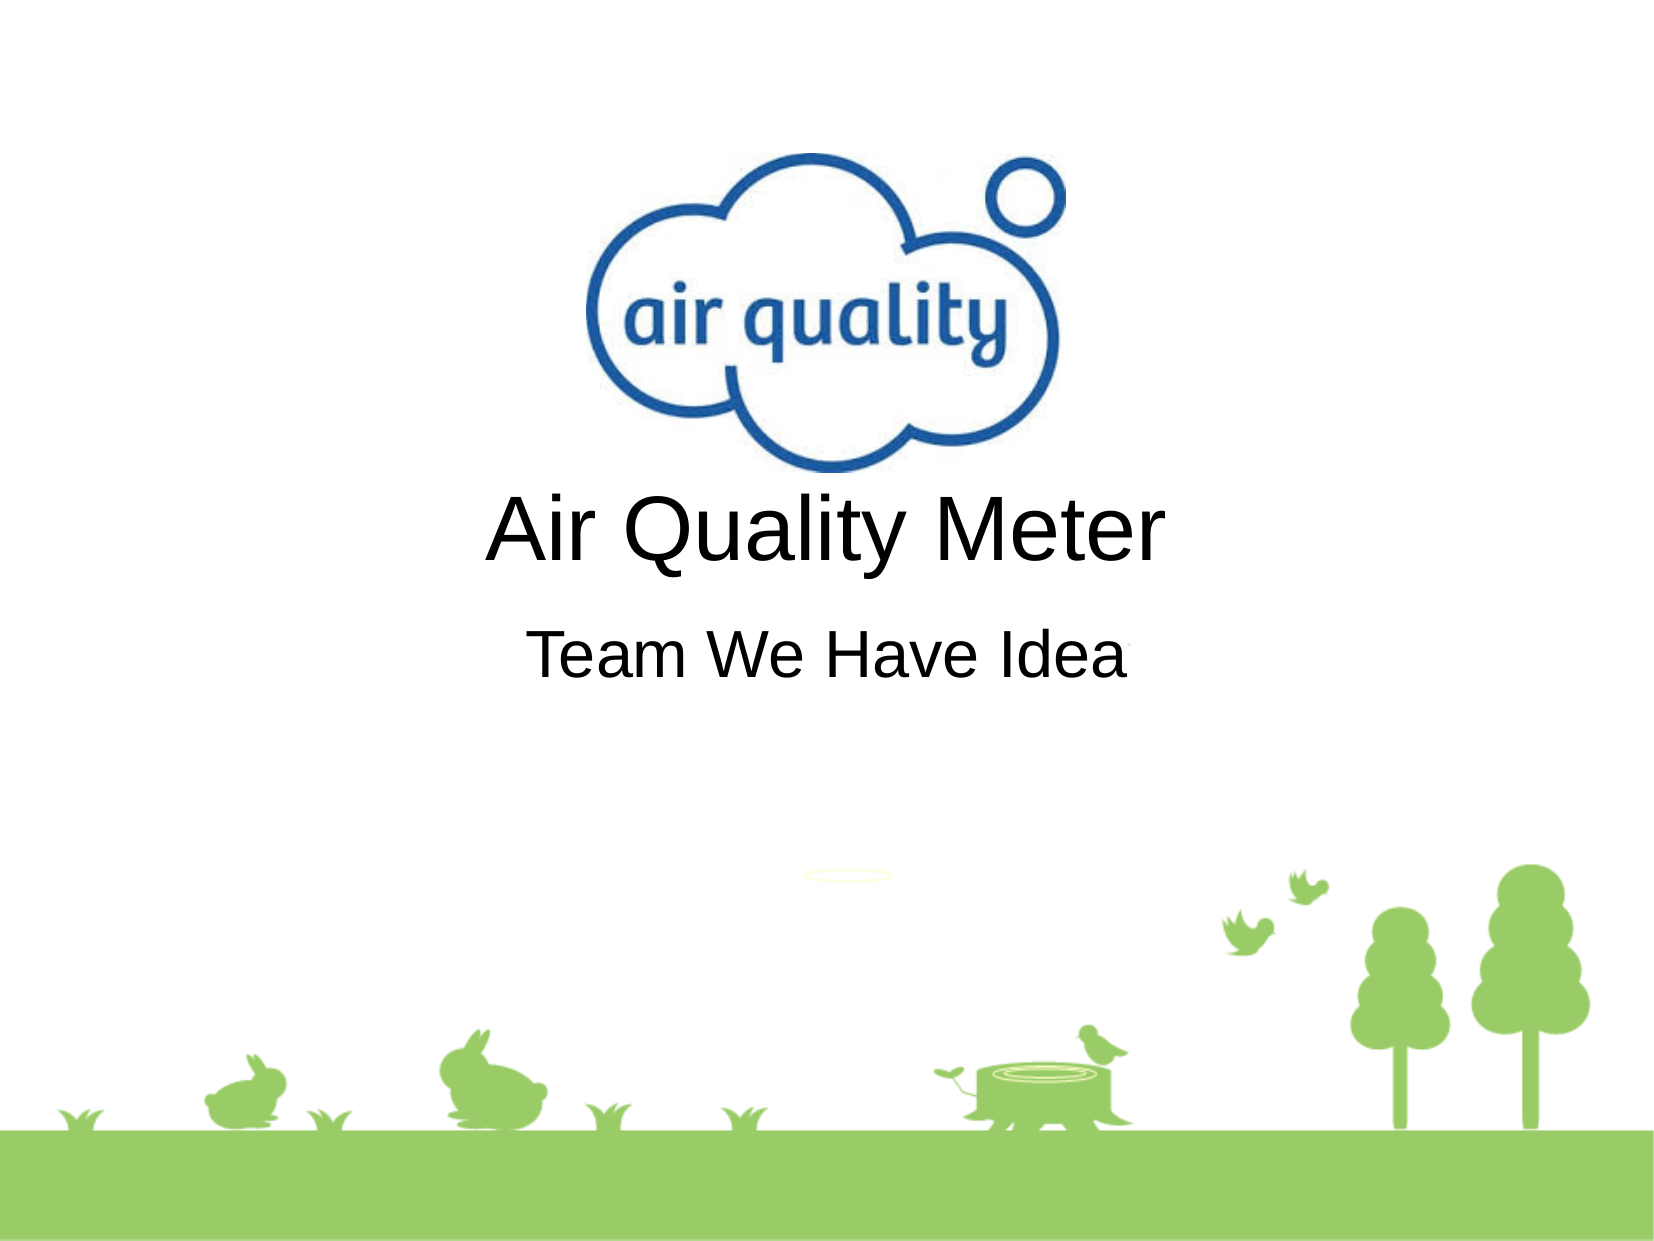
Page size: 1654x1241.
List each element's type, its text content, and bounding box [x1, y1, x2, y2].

subtitle Team We Have Idea [82, 295, 1571, 1015]
picture [0, 0, 1654, 1241]
